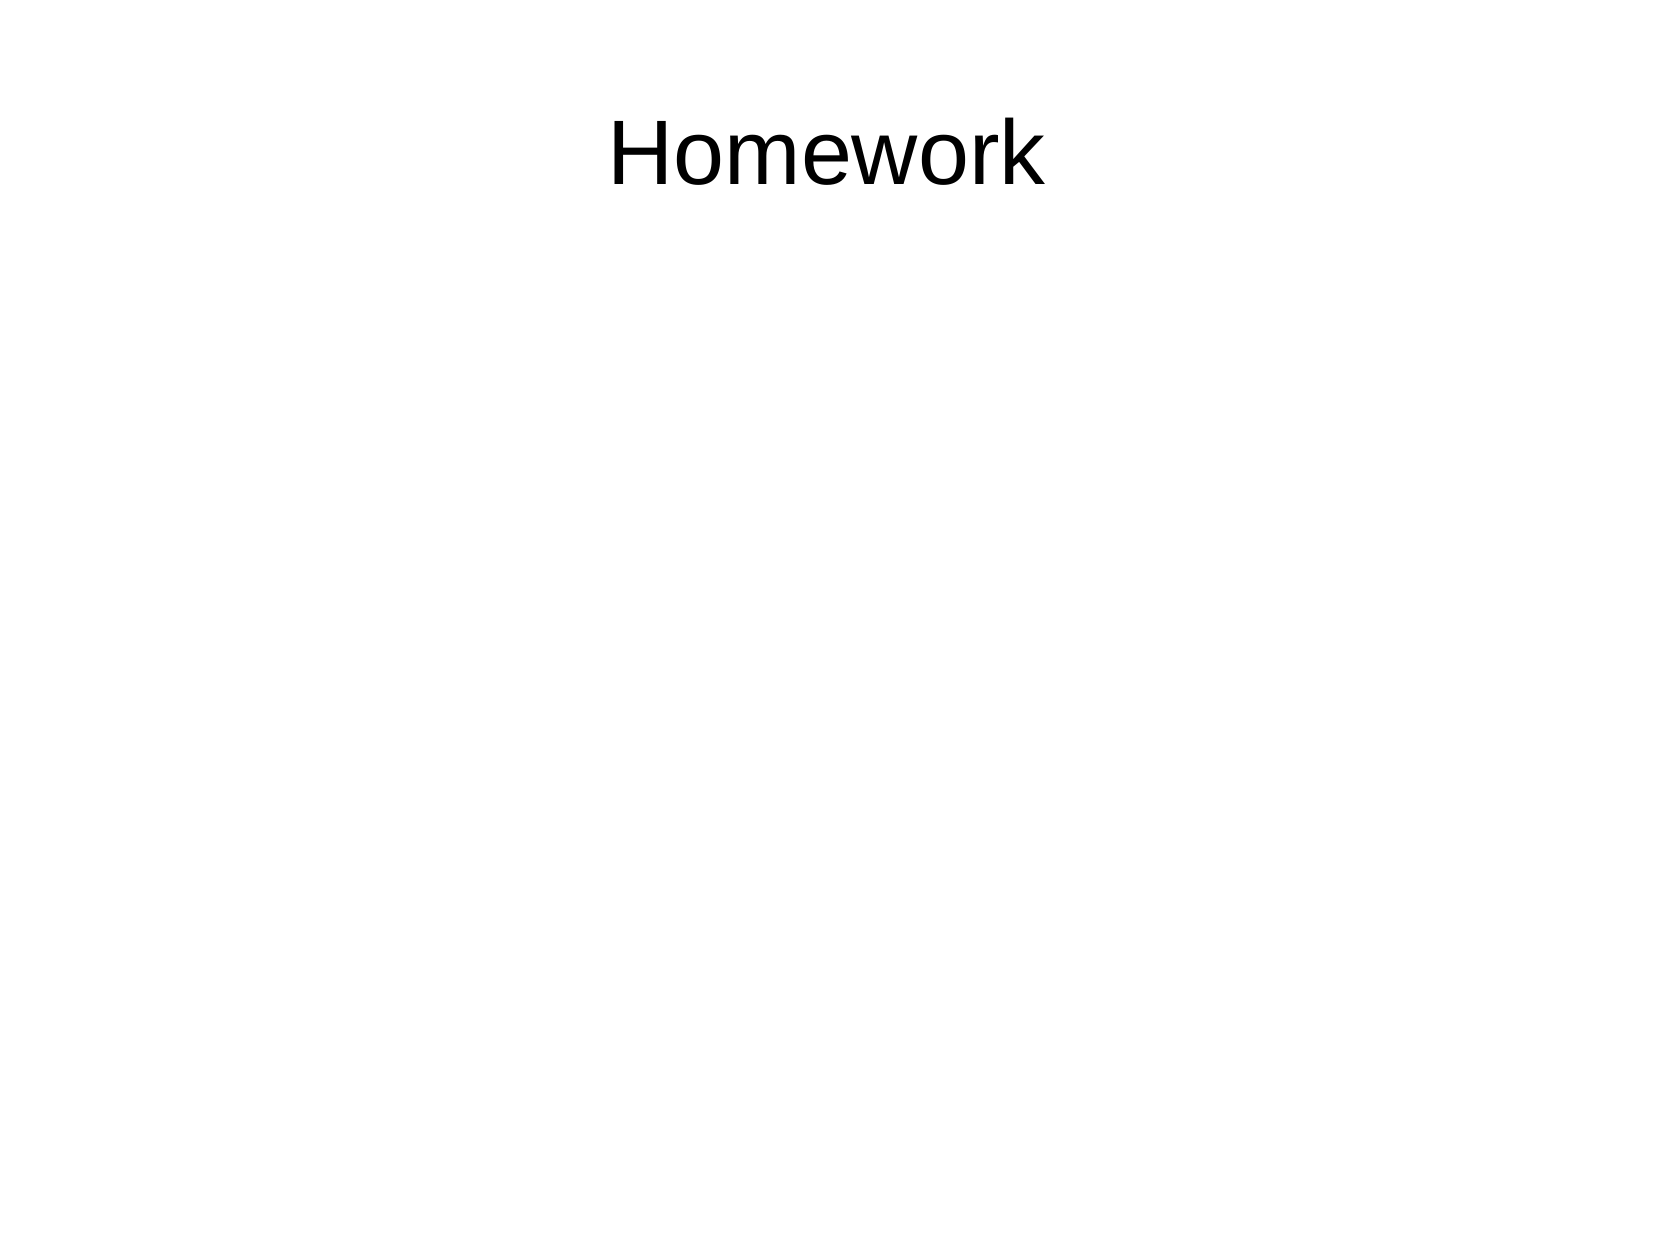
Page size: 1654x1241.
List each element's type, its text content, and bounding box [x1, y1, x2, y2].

title Homework [82, 49, 1571, 257]
